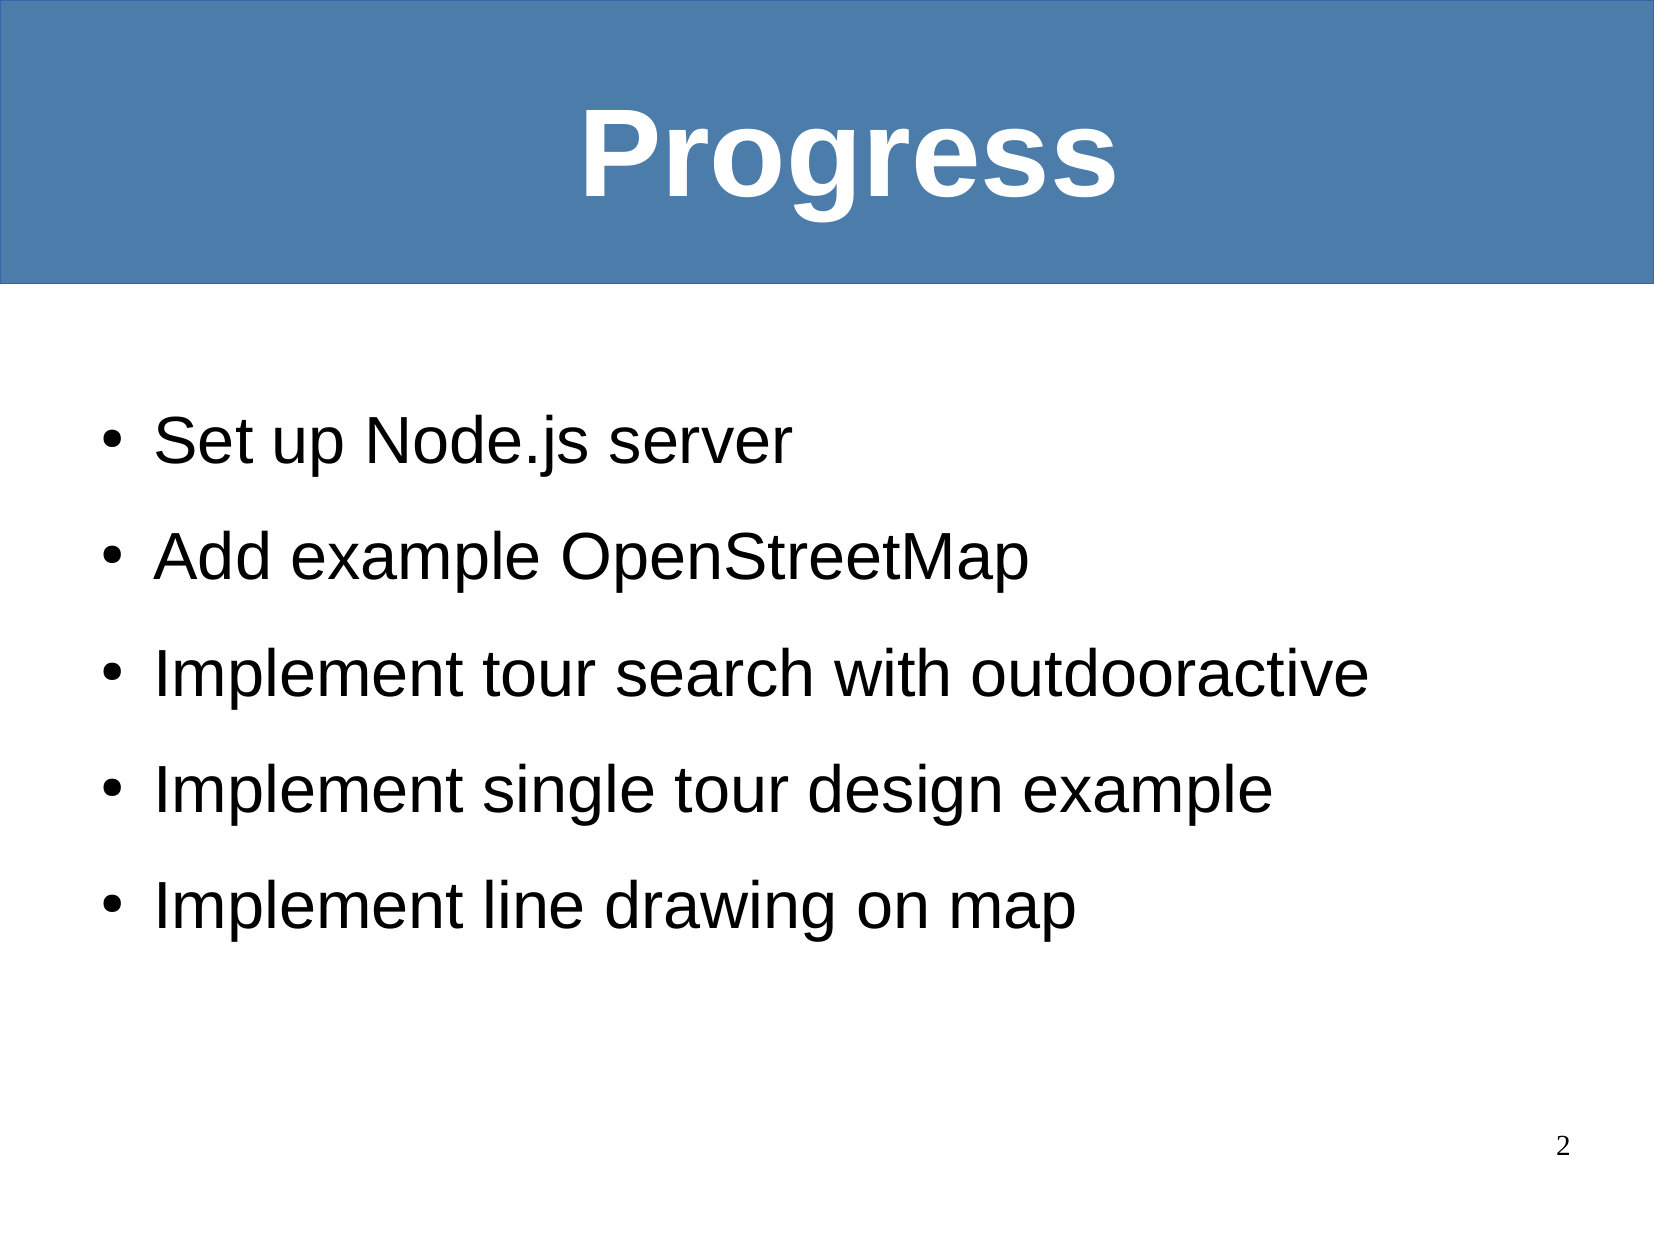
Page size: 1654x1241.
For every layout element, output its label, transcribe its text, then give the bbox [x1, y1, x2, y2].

title Progress [82, 49, 1571, 257]
text_box [0, 0, 1654, 284]
list Set up Node.js server Add example OpenStreetMap Implement tour search with outdooractive Implement single tour design example Implement line drawing on map [82, 402, 1571, 1123]
